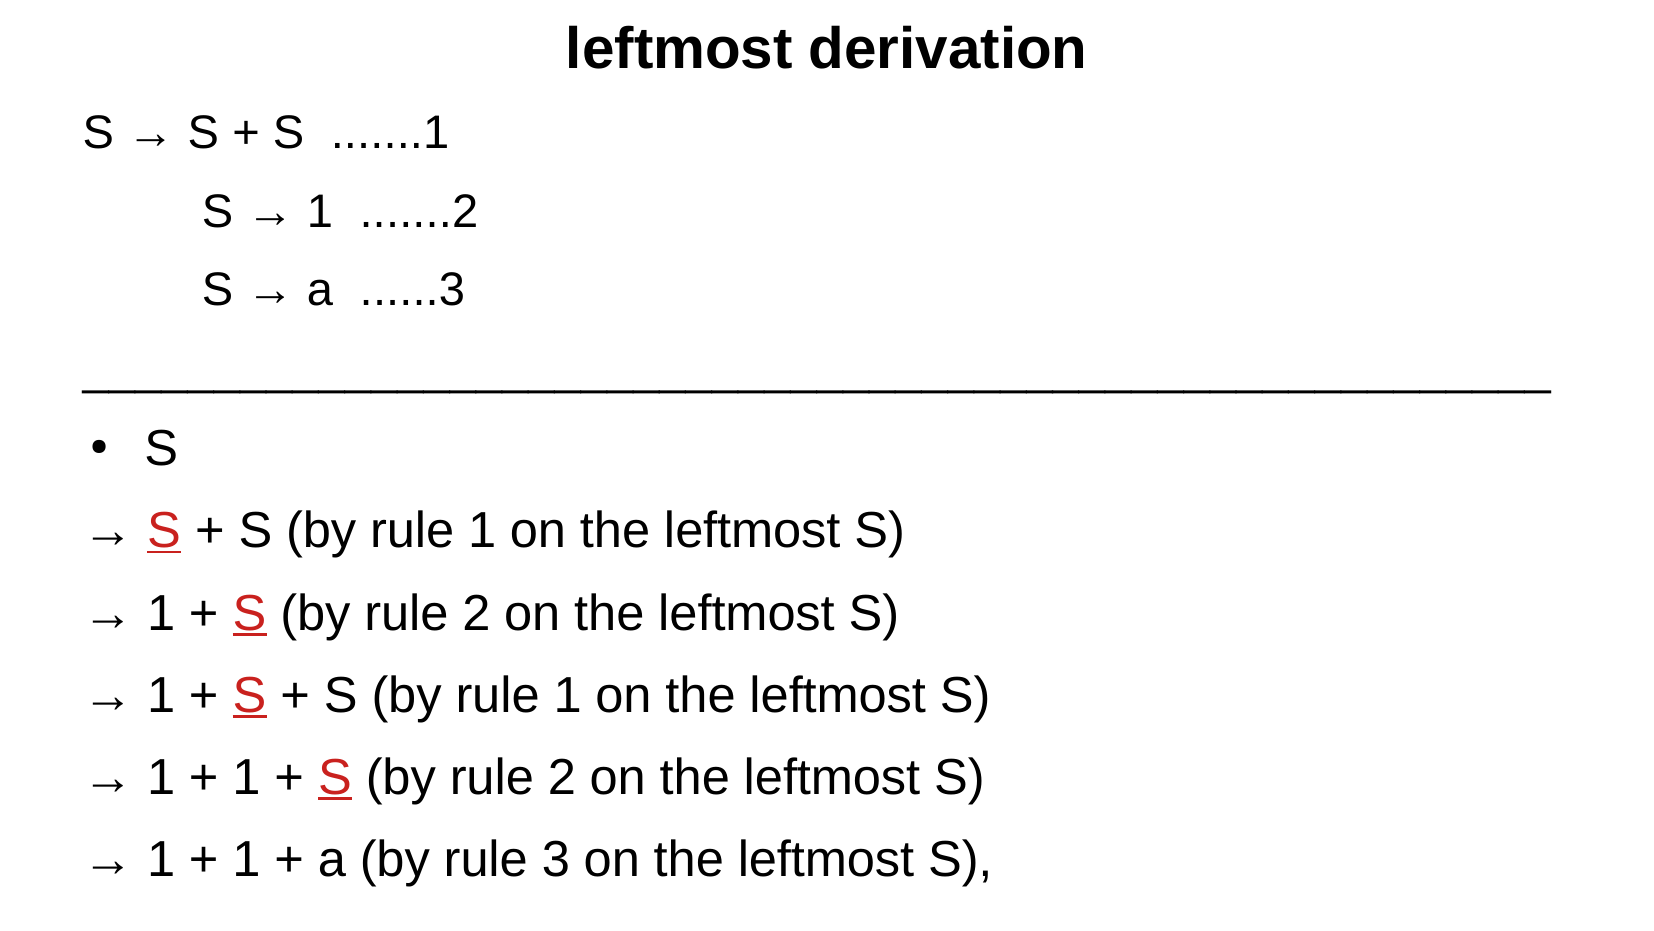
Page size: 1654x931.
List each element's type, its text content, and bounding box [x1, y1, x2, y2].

title leftmost derivation [82, 15, 1571, 81]
list S → S + S .......1 S → 1 .......2 S → a ......3 ________________________________________________________ S → S + S (by rule 1 on the leftmost S) → 1 + S (by rule 2 on the leftmost S) → 1 + S + S (by rule 1 on the leftmost S) → 1 + 1 + S (by rule 2 on the leftmost S) → 1 + 1 + a (by rule 3 on the leftmost S), [82, 106, 1571, 898]
